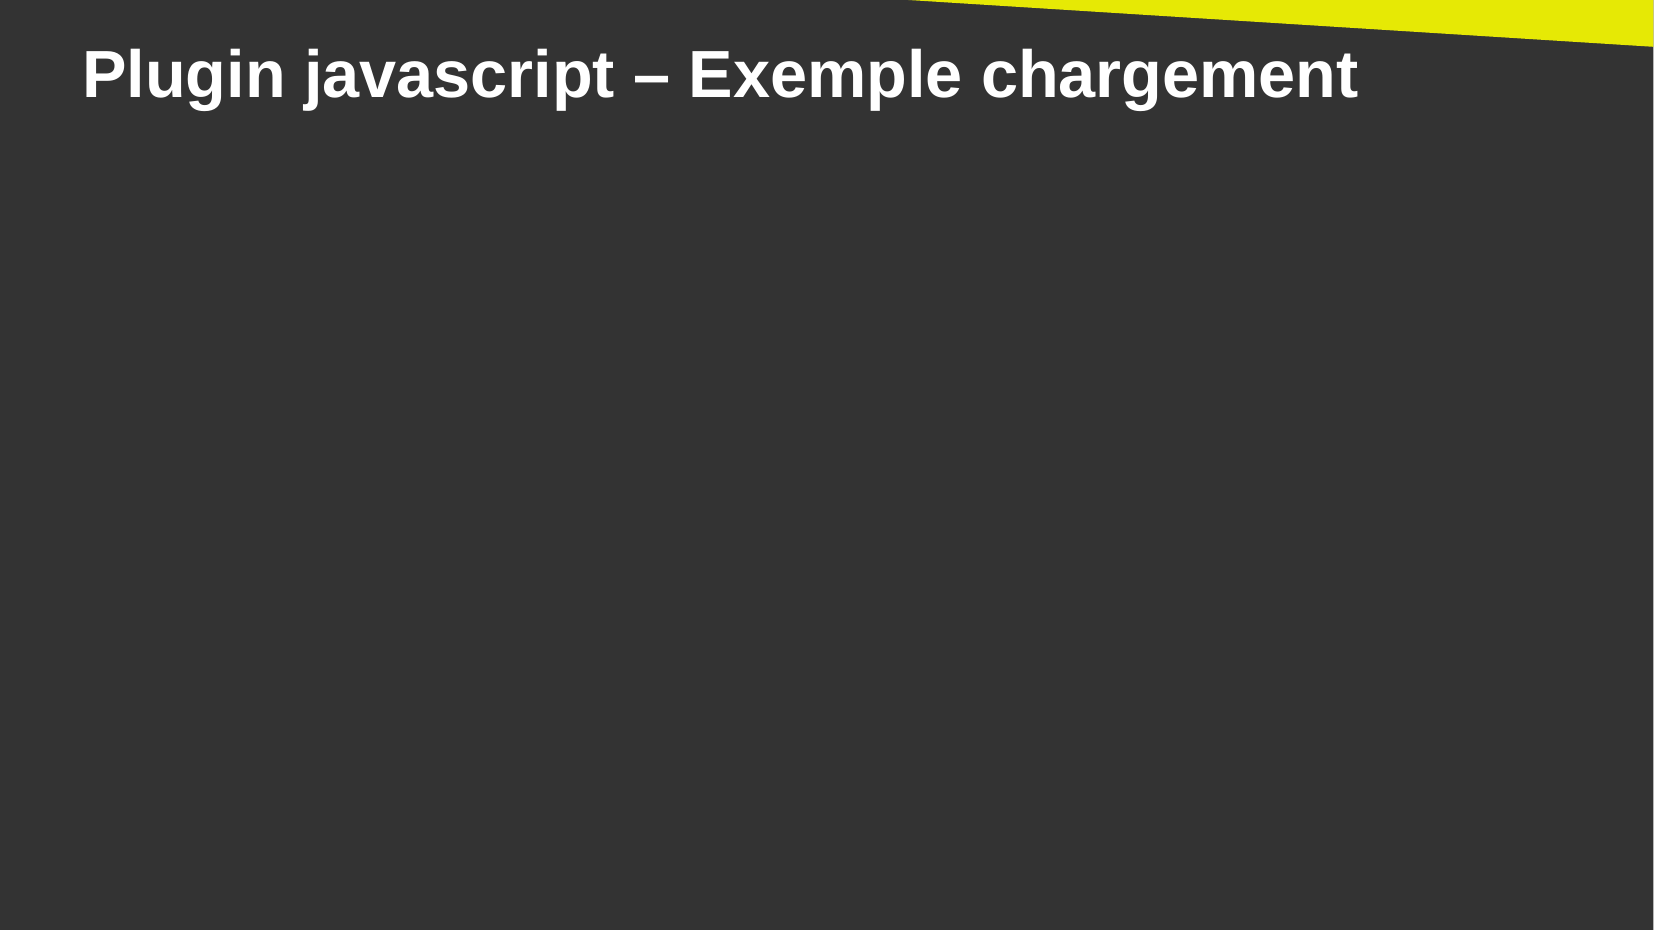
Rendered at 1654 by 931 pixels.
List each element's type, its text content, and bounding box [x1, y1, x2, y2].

text_box [908, 0, 1654, 47]
title Plugin javascript – Exemple chargement [82, 37, 1571, 114]
